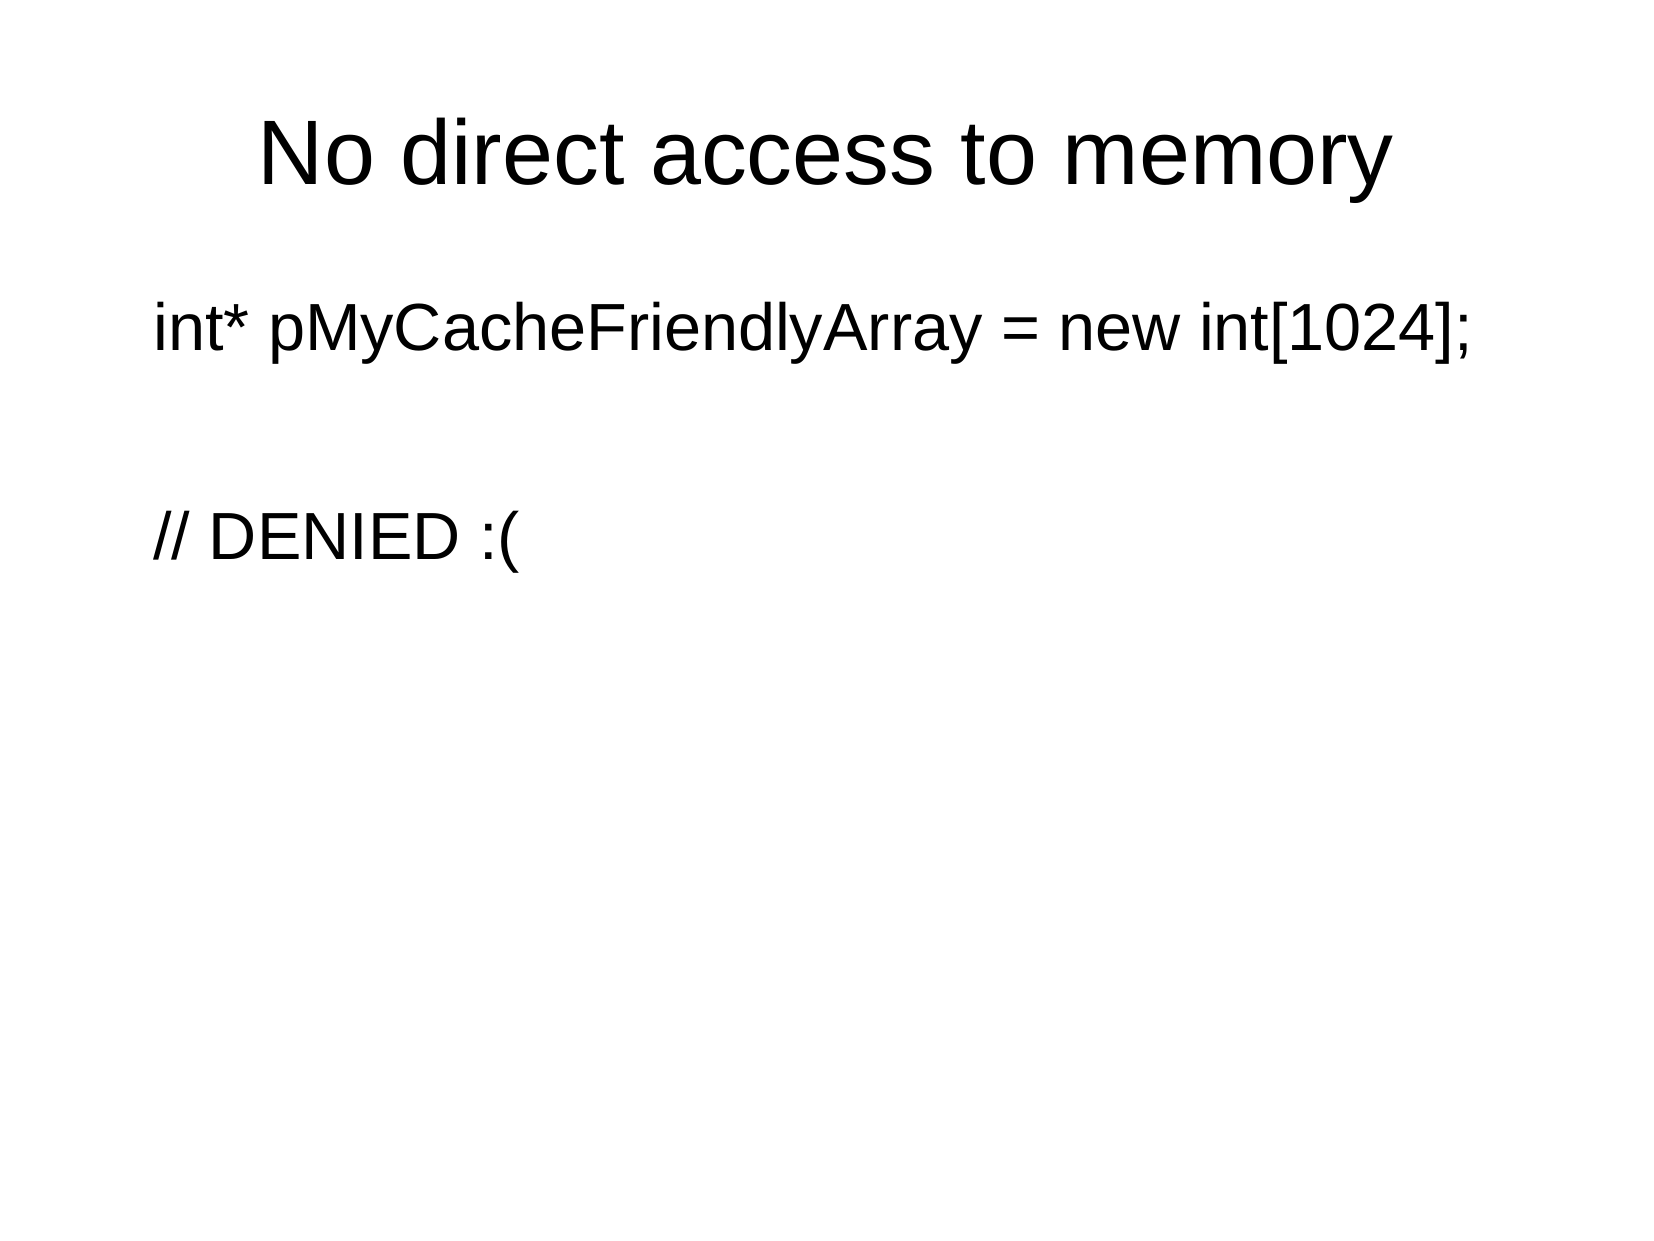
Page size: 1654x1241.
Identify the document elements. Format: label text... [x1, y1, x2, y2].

list int* pMyCacheFriendlyArray = new int[1024]; // DENIED :( [82, 290, 1538, 1010]
title No direct access to memory [82, 49, 1571, 257]
